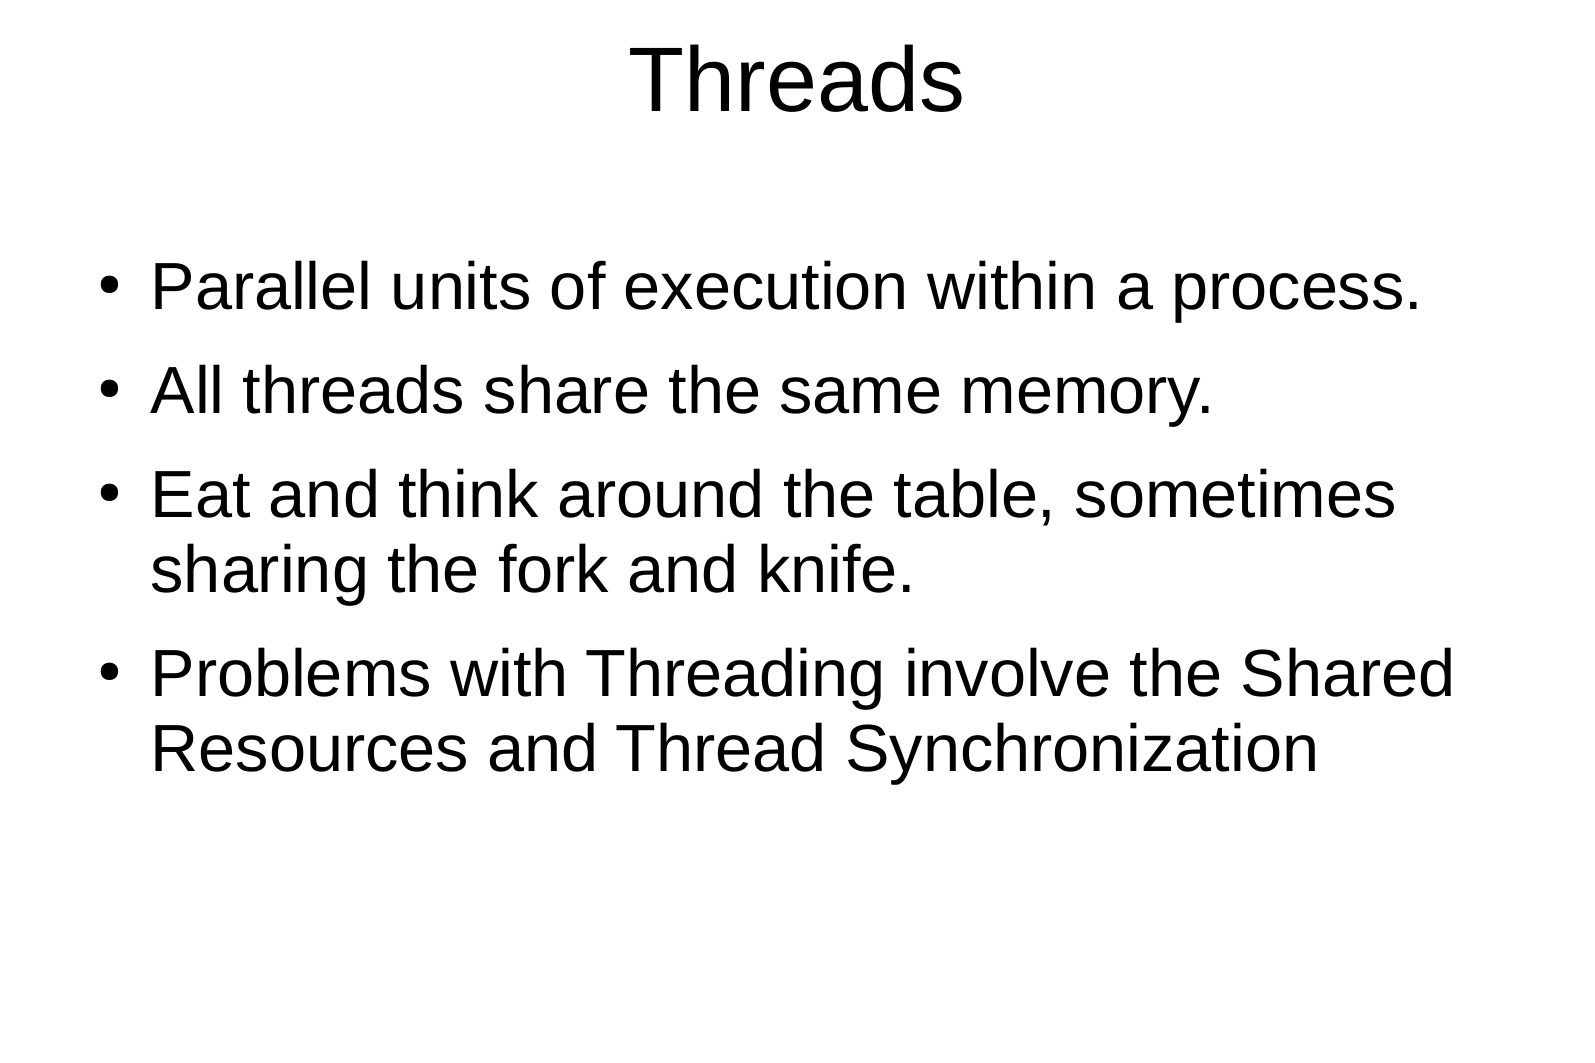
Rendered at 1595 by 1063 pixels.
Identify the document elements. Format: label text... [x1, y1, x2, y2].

title Threads [79, 17, 1515, 245]
list Parallel units of execution within a process. All threads share the same memory. Eat and think around the table, sometimes sharing the fork and knife. Problems with Threading involve the Shared Resources and Thread Synchronization [79, 248, 1515, 951]
